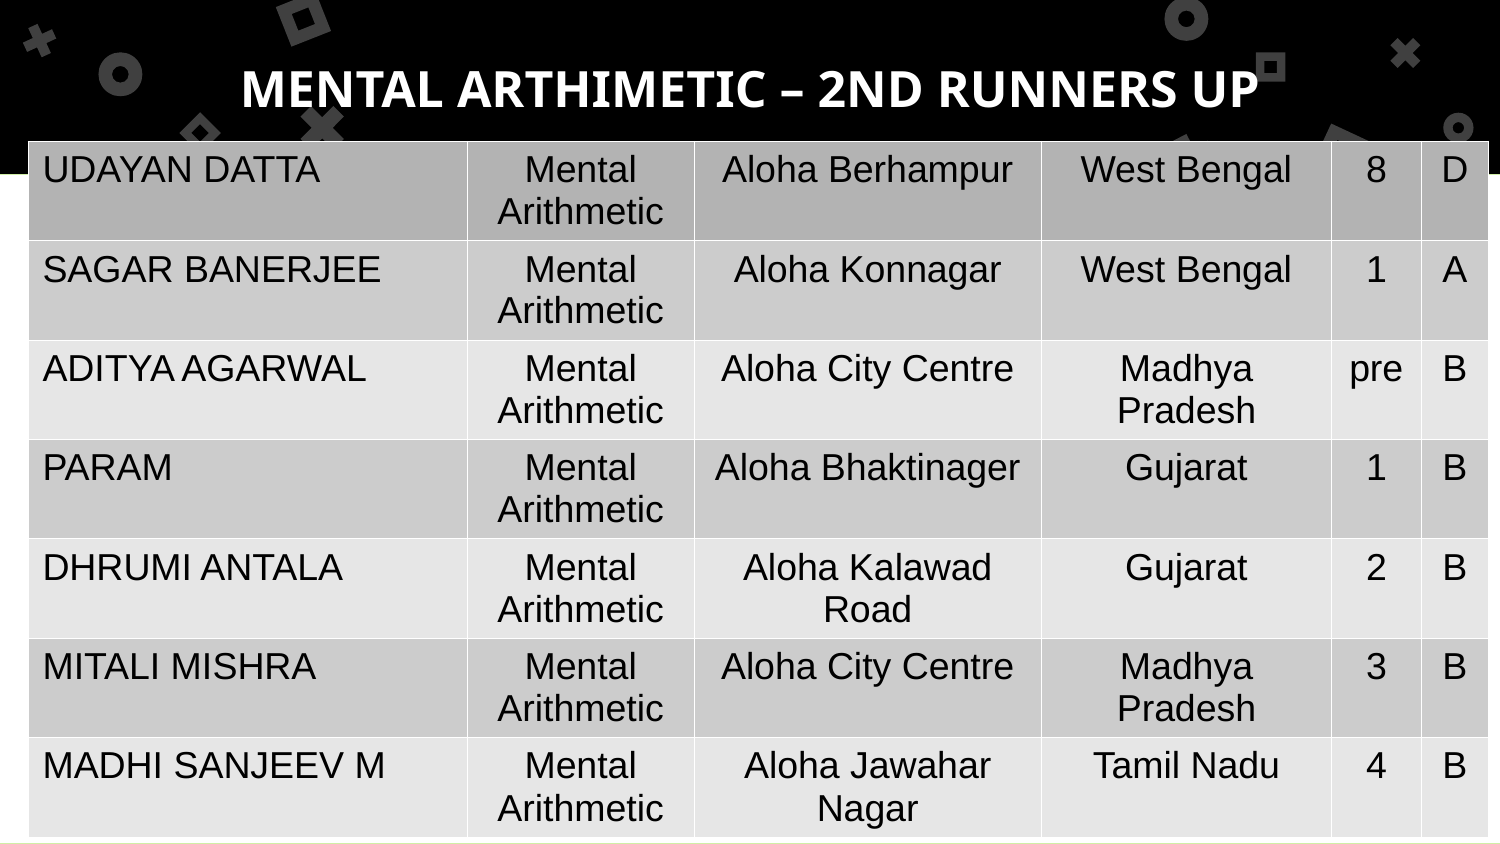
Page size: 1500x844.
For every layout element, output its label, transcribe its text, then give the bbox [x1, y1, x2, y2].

table_cell A [1422, 241, 1488, 340]
table_cell SAGAR BANERJEE [29, 241, 467, 340]
table_cell 3 [1332, 639, 1421, 737]
table_cell 1 [1332, 241, 1421, 340]
table_cell B [1422, 440, 1488, 538]
table_cell pre [1332, 341, 1421, 439]
table_header UDAYAN DATTA [29, 142, 467, 240]
table_cell ADITYA AGARWAL [29, 341, 467, 439]
table_cell Madhya Pradesh [1042, 341, 1331, 439]
table_cell 2 [1332, 539, 1421, 638]
table_cell B [1422, 539, 1488, 638]
table_cell Madhya Pradesh [1042, 639, 1331, 737]
table_cell B [1422, 639, 1488, 737]
table_cell Gujarat [1042, 539, 1331, 638]
table_header Mental Arithmetic [468, 142, 694, 240]
table_cell Mental Arithmetic [468, 440, 694, 538]
table_header 8 [1332, 142, 1421, 240]
table_cell Mental Arithmetic [468, 738, 694, 837]
table_cell Tamil Nadu [1042, 738, 1331, 837]
table_cell PARAM [29, 440, 467, 538]
table_cell Aloha Konnagar [695, 241, 1041, 340]
table_cell Mental Arithmetic [468, 639, 694, 737]
table_cell Mental Arithmetic [468, 539, 694, 638]
table_cell Aloha City Centre [695, 639, 1041, 737]
table_cell 4 [1332, 738, 1421, 837]
table_cell Gujarat [1042, 440, 1331, 538]
table_header D [1422, 142, 1488, 240]
table_header West Bengal [1042, 142, 1331, 240]
table_cell MITALI MISHRA [29, 639, 467, 737]
table_cell Aloha Jawahar Nagar [695, 738, 1041, 837]
table_cell West Bengal [1042, 241, 1331, 340]
table_cell Mental Arithmetic [468, 341, 694, 439]
table_header Aloha Berhampur [695, 142, 1041, 240]
table_cell B [1422, 738, 1488, 837]
table_cell Mental Arithmetic [468, 241, 694, 340]
table_cell Aloha Bhaktinager [695, 440, 1041, 538]
table_cell MADHI SANJEEV M [29, 738, 467, 837]
table_cell Aloha Kalawad Road [695, 539, 1041, 638]
text_box MENTAL ARTHIMETIC – 2ND RUNNERS UP [75, 0, 1425, 141]
table_cell Aloha City Centre [695, 341, 1041, 439]
table_cell 1 [1332, 440, 1421, 538]
table_cell DHRUMI ANTALA [29, 539, 467, 638]
table_cell B [1422, 341, 1488, 439]
